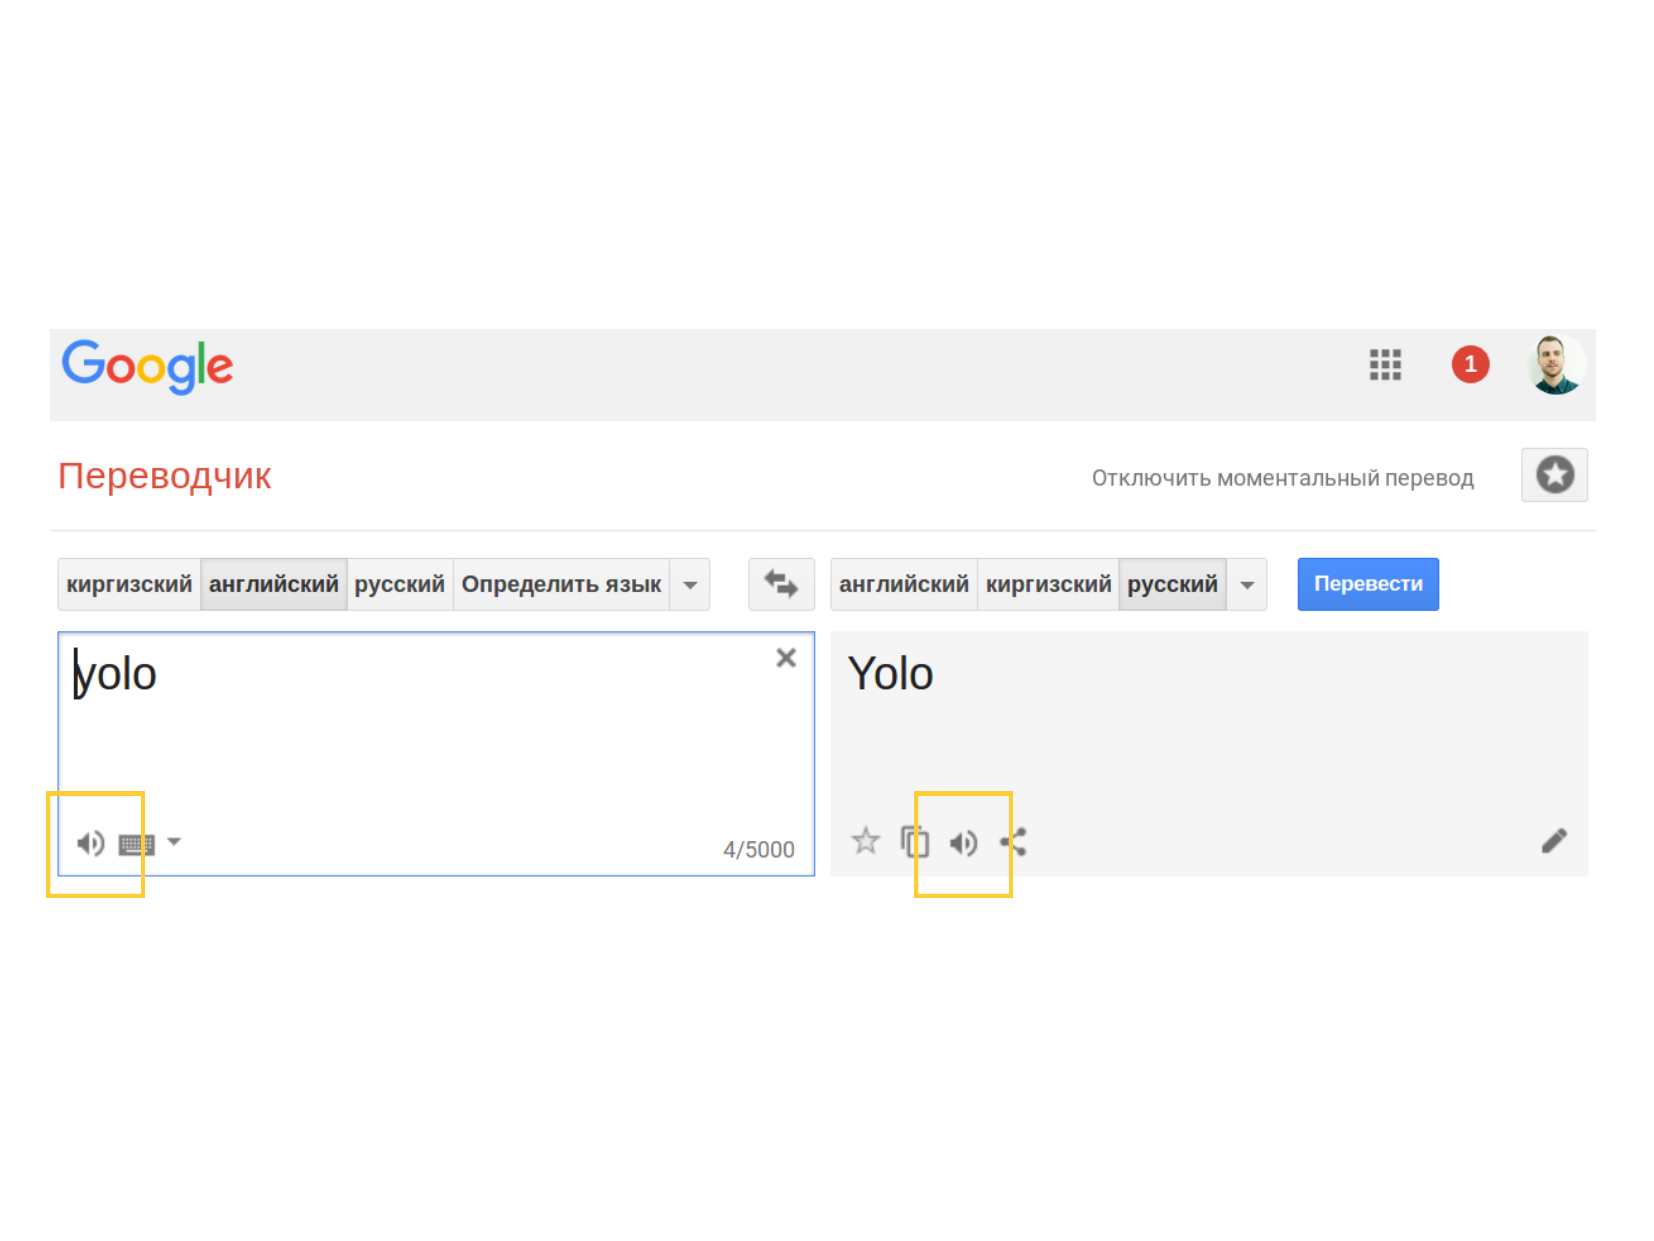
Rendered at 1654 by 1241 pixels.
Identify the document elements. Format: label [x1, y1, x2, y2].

picture [46, 329, 1596, 898]
